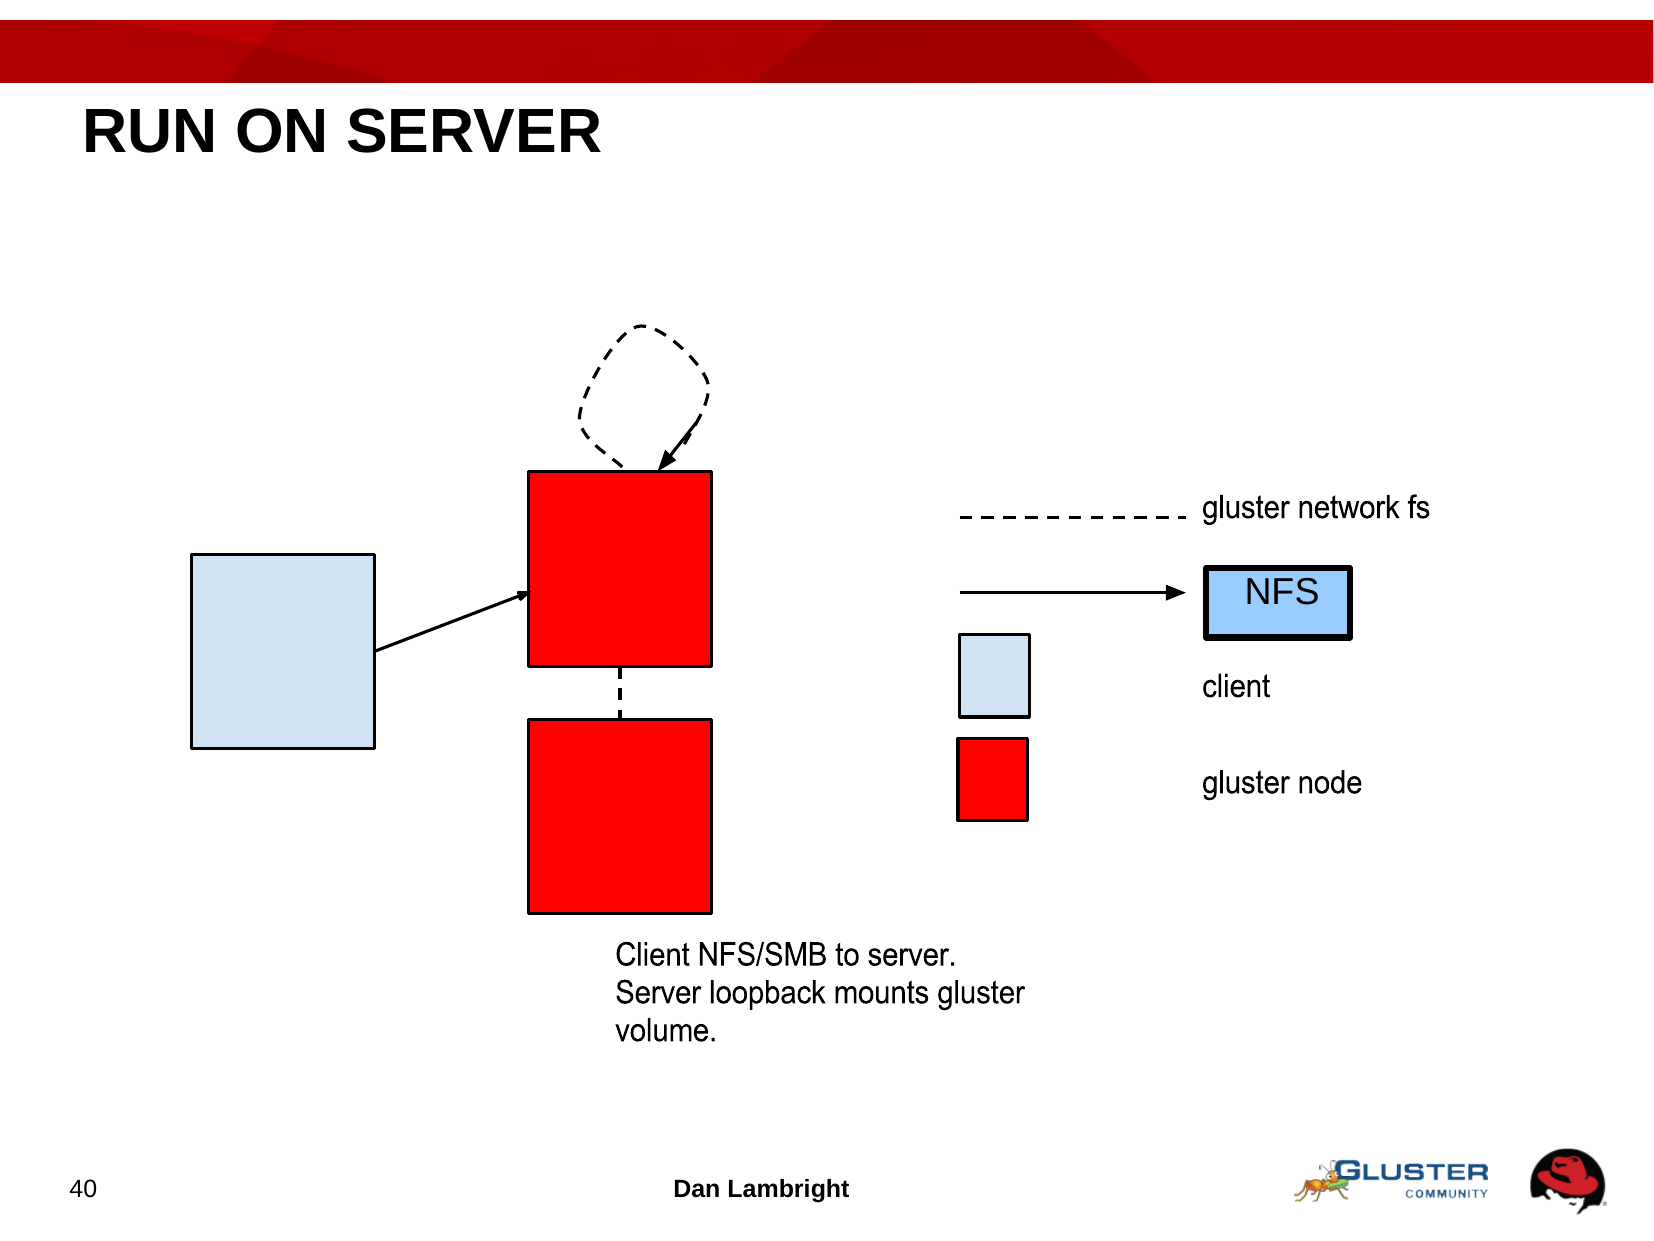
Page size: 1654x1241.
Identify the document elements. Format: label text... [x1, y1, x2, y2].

text_box [1200, 562, 1351, 652]
text_box NFS [1229, 562, 1335, 620]
picture [0, 3, 1654, 1241]
